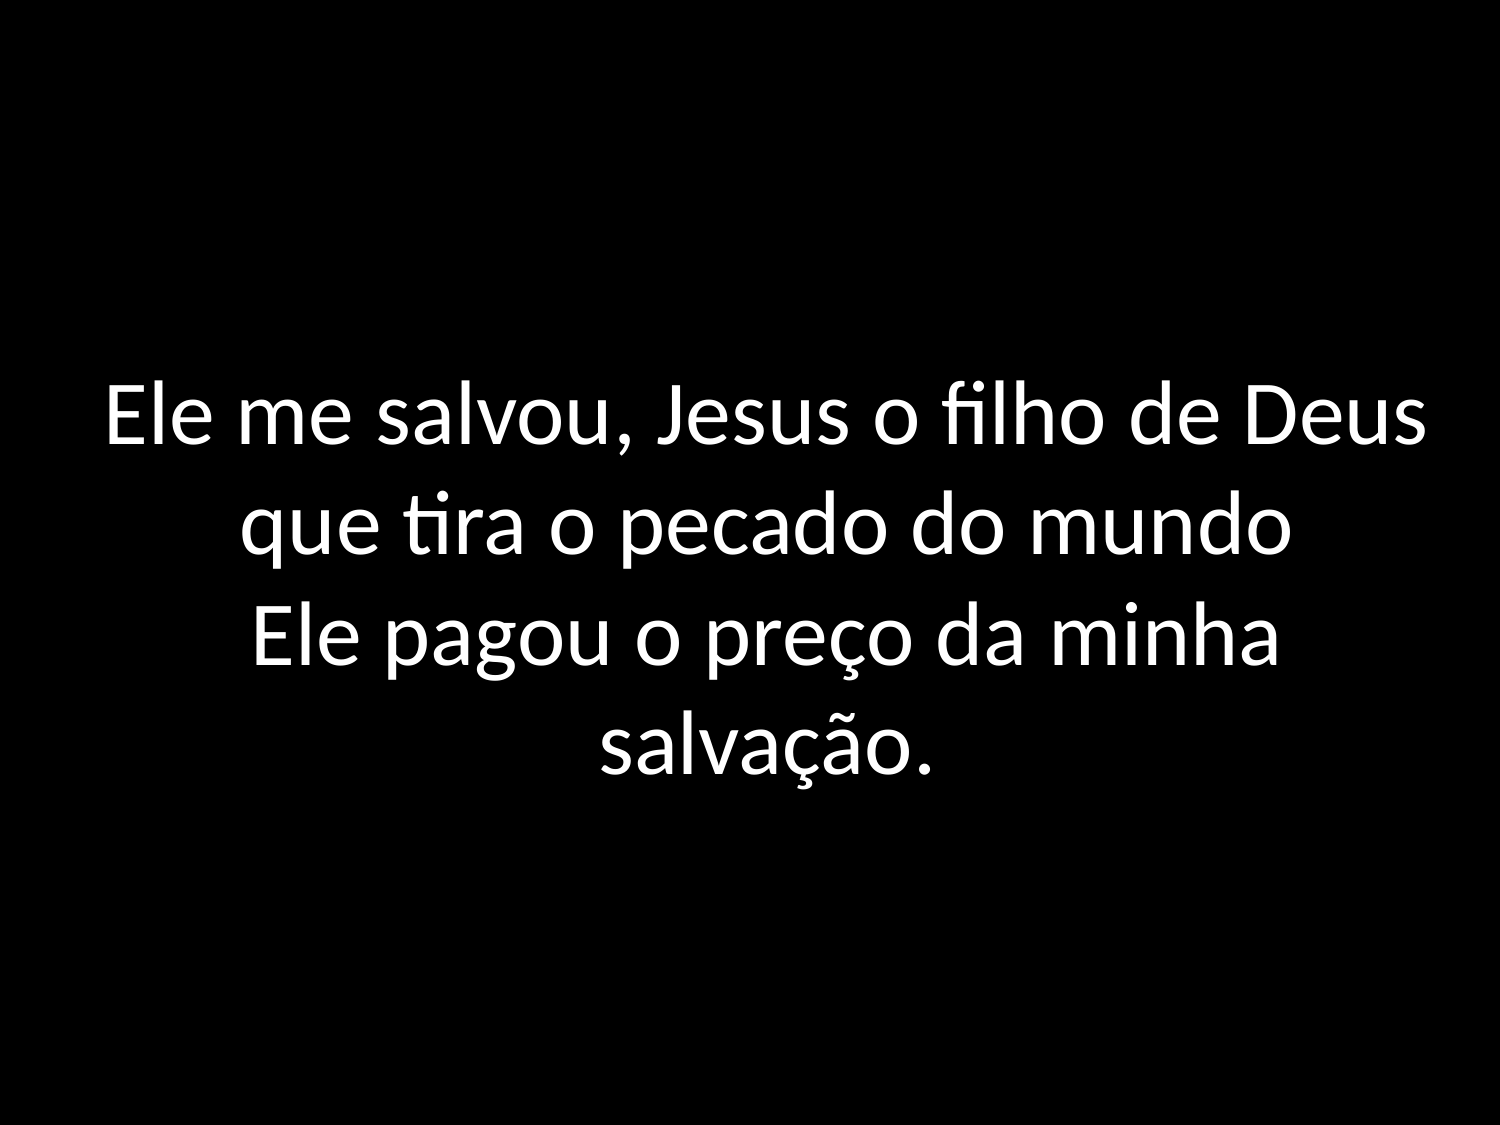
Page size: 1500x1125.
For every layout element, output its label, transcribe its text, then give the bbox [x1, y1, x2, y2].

title Ele me salvou, Jesus o filho de Deus que tira o pecado do mundo Ele pagou o preço da minha salvação. [58, 45, 1477, 1102]
